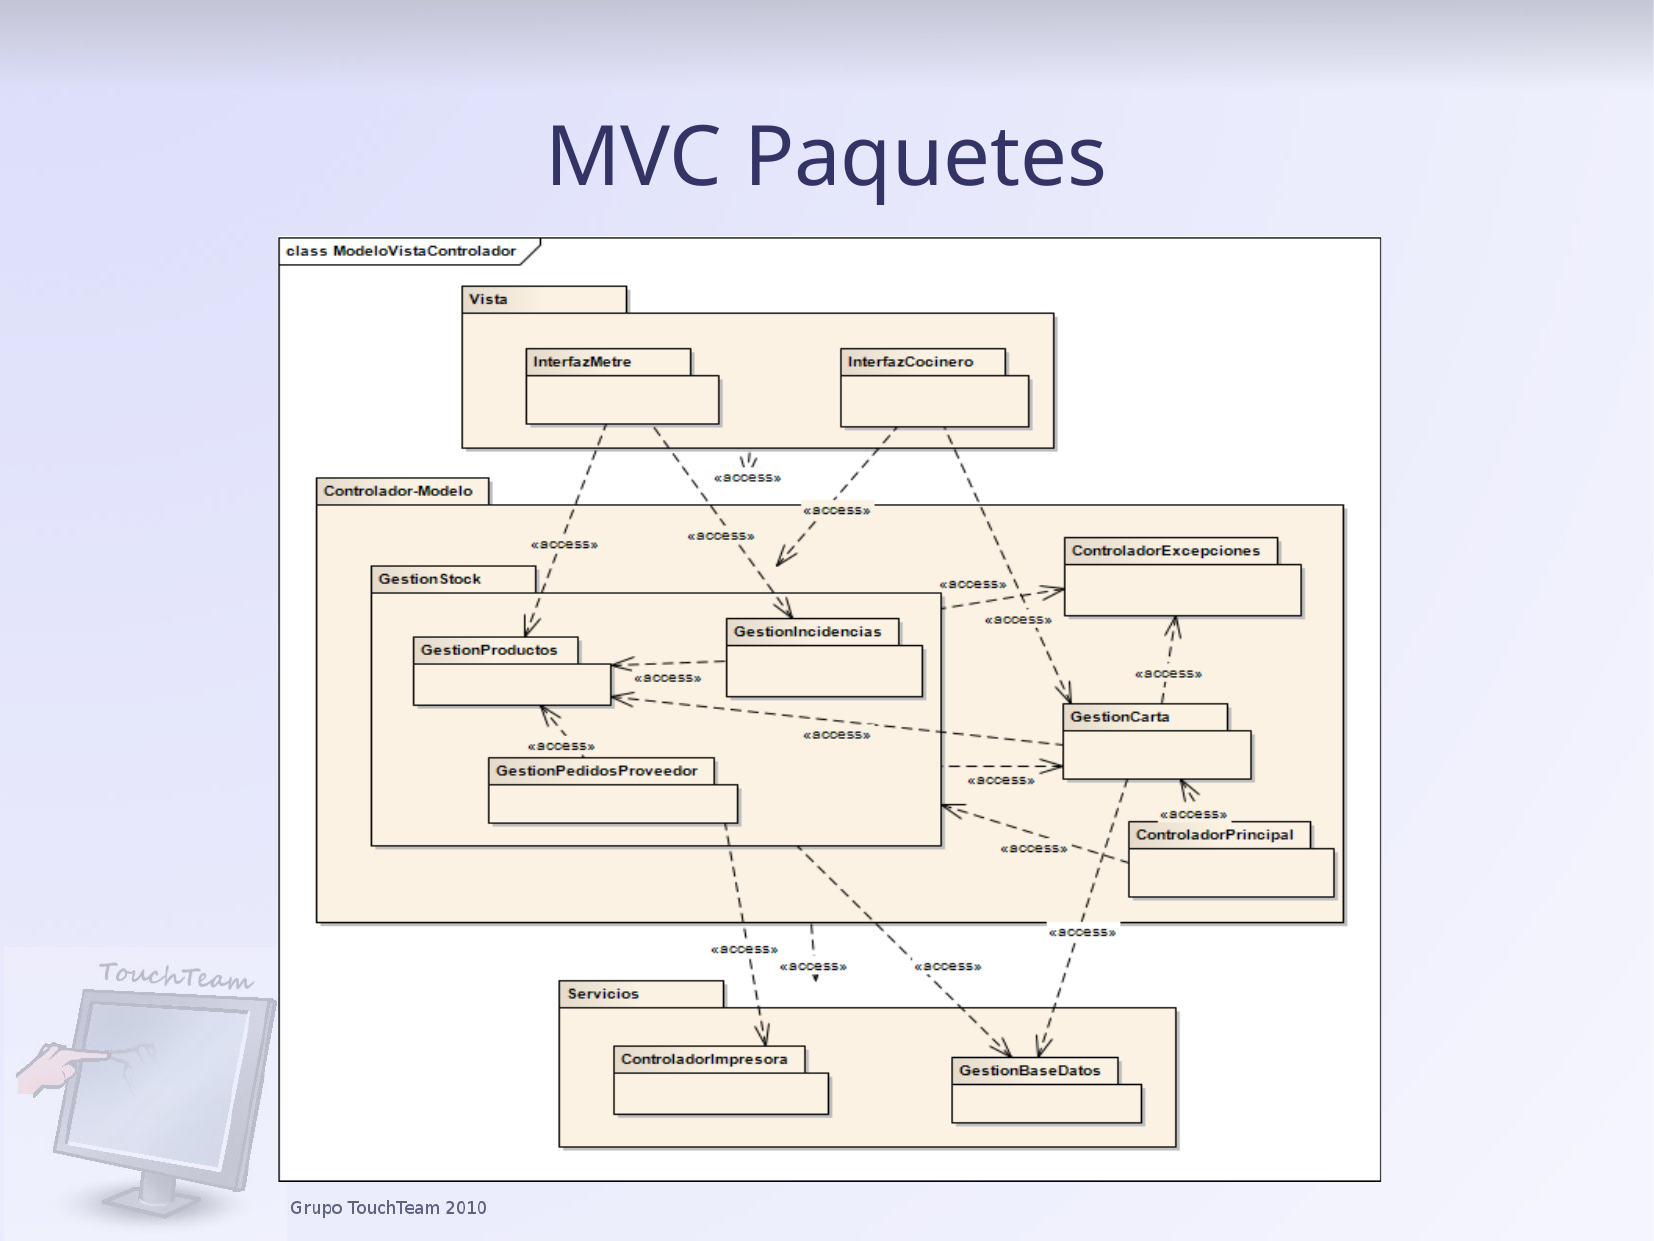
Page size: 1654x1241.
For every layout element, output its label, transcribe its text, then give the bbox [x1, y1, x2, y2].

title MVC Paquetes [82, 49, 1571, 257]
picture [0, 0, 1654, 1241]
